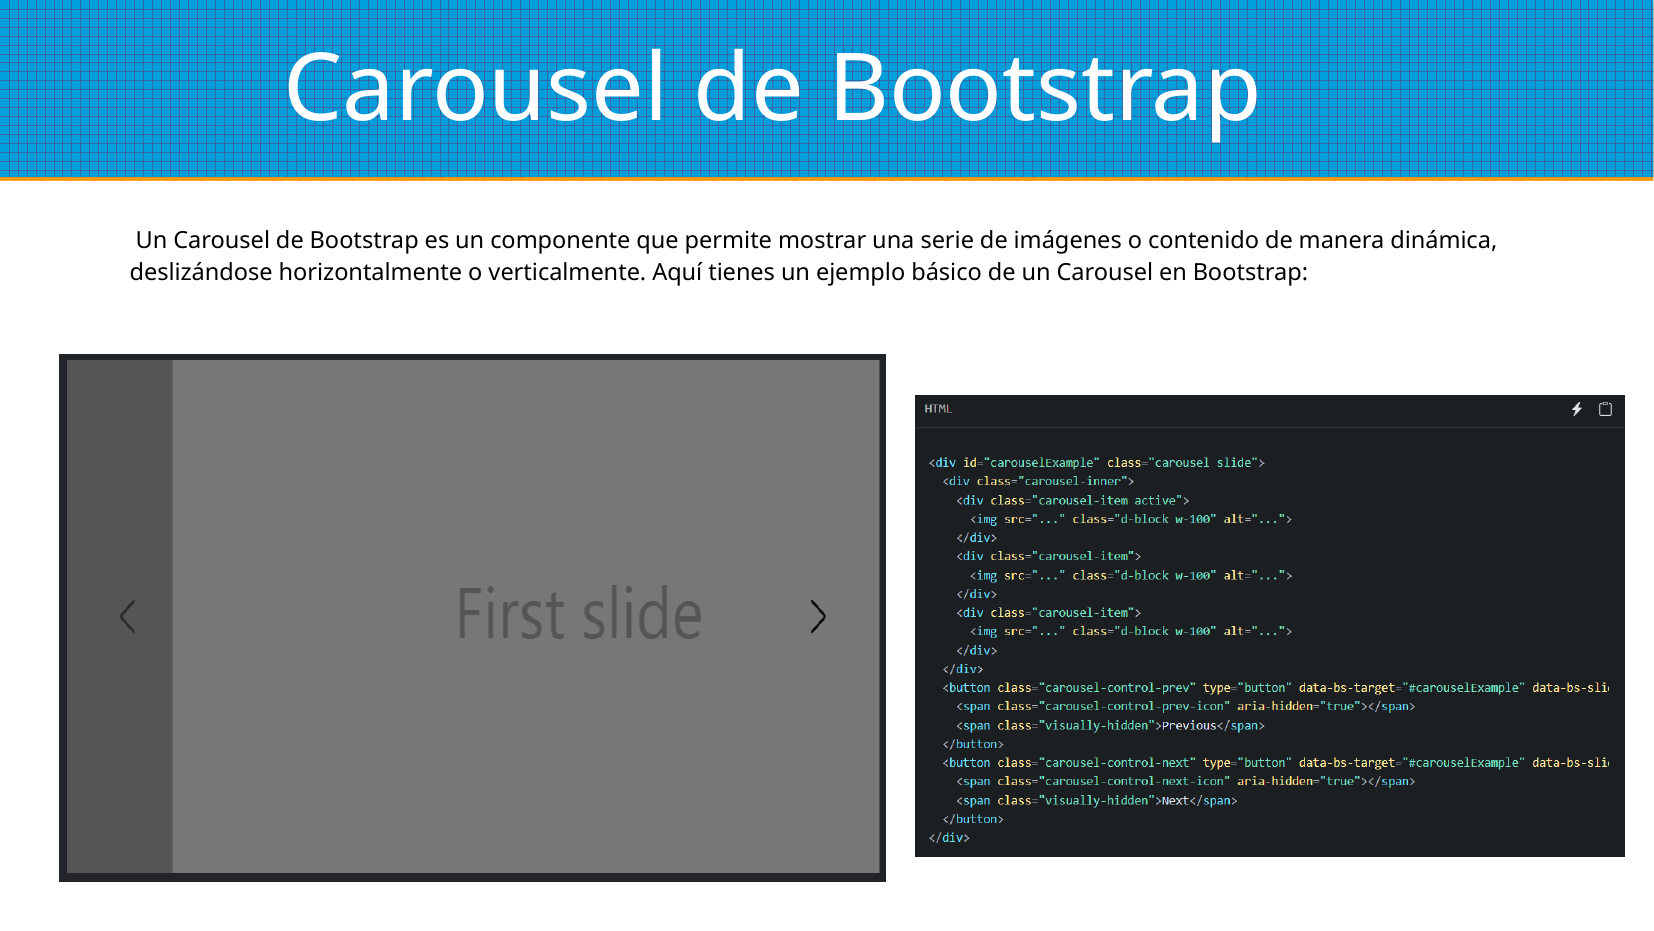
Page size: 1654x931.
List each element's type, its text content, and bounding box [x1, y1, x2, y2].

picture [59, 354, 886, 882]
list Un Carousel de Bootstrap es un componente que permite mostrar una serie de imágenes o contenido de manera dinámica, deslizándose horizontalmente o verticalmente. Aquí tienes un ejemplo básico de un Carousel en Bootstrap: [84, 223, 1565, 308]
picture [915, 395, 1625, 857]
title Carousel de Bootstrap [283, 0, 1654, 148]
